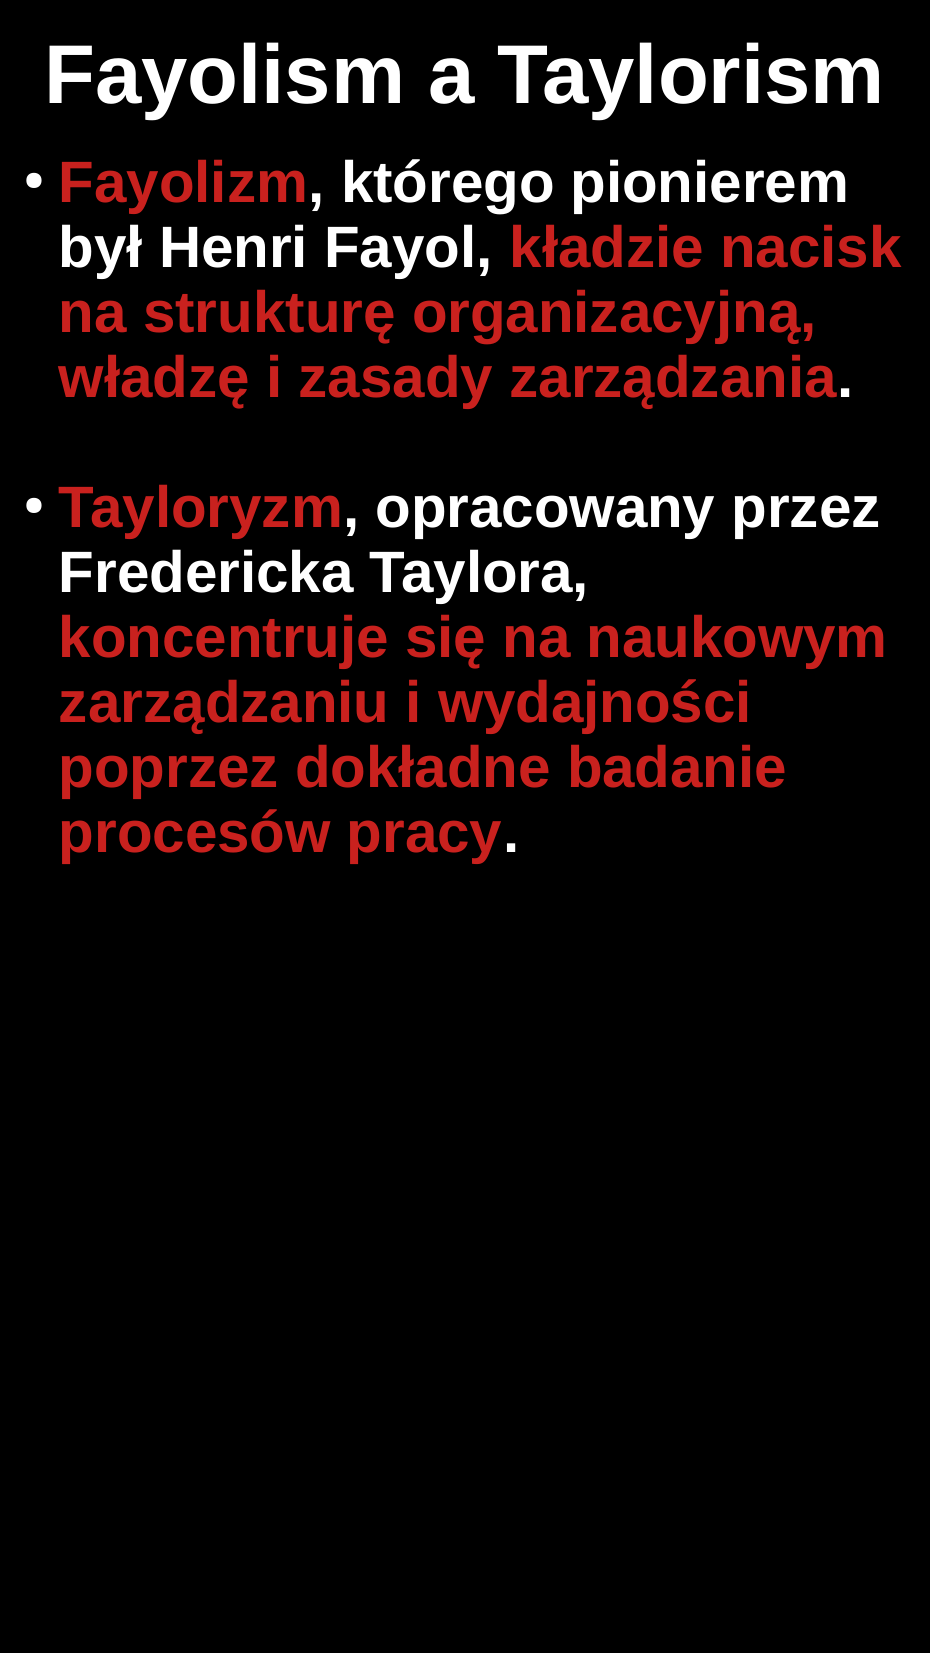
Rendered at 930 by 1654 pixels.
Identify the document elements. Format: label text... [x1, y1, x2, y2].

title Fayolism a Taylorism [0, 0, 930, 151]
subtitle Fayolizm, którego pionierem był Henri Fayol, kładzie nacisk na strukturę organizacyjną, władzę i zasady zarządzania. Tayloryzm, opracowany przez Fredericka Taylora, koncentruje się na naukowym zarządzaniu i wydajności poprzez dokładne badanie procesów pracy. [23, 150, 917, 1618]
